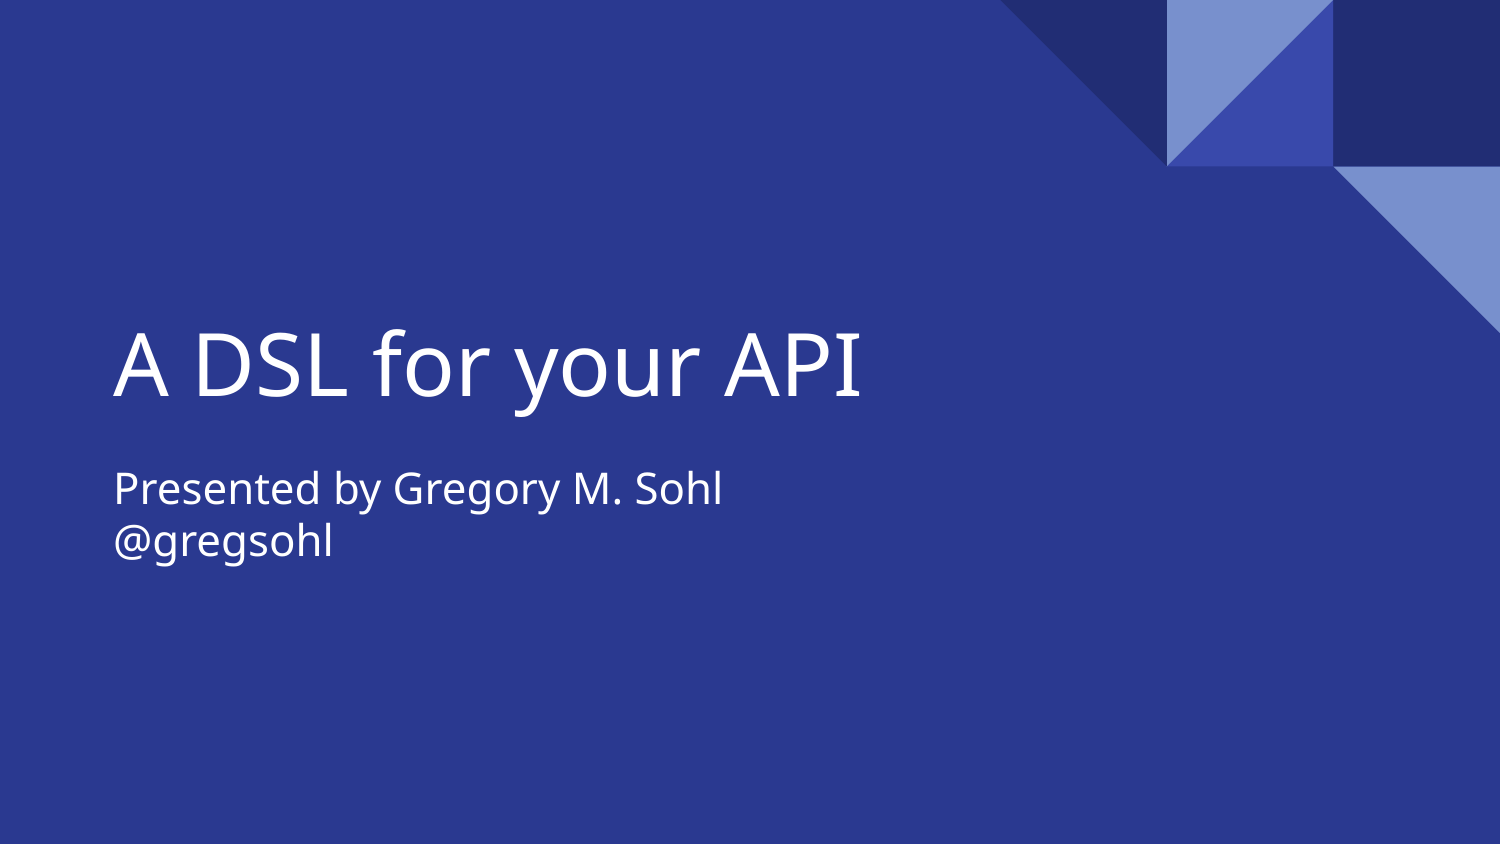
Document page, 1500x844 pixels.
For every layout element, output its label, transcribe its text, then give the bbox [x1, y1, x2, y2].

subtitle Presented by Gregory M. Sohl @gregsohl [98, 445, 1447, 584]
title A DSL for your API [98, 291, 1447, 429]
